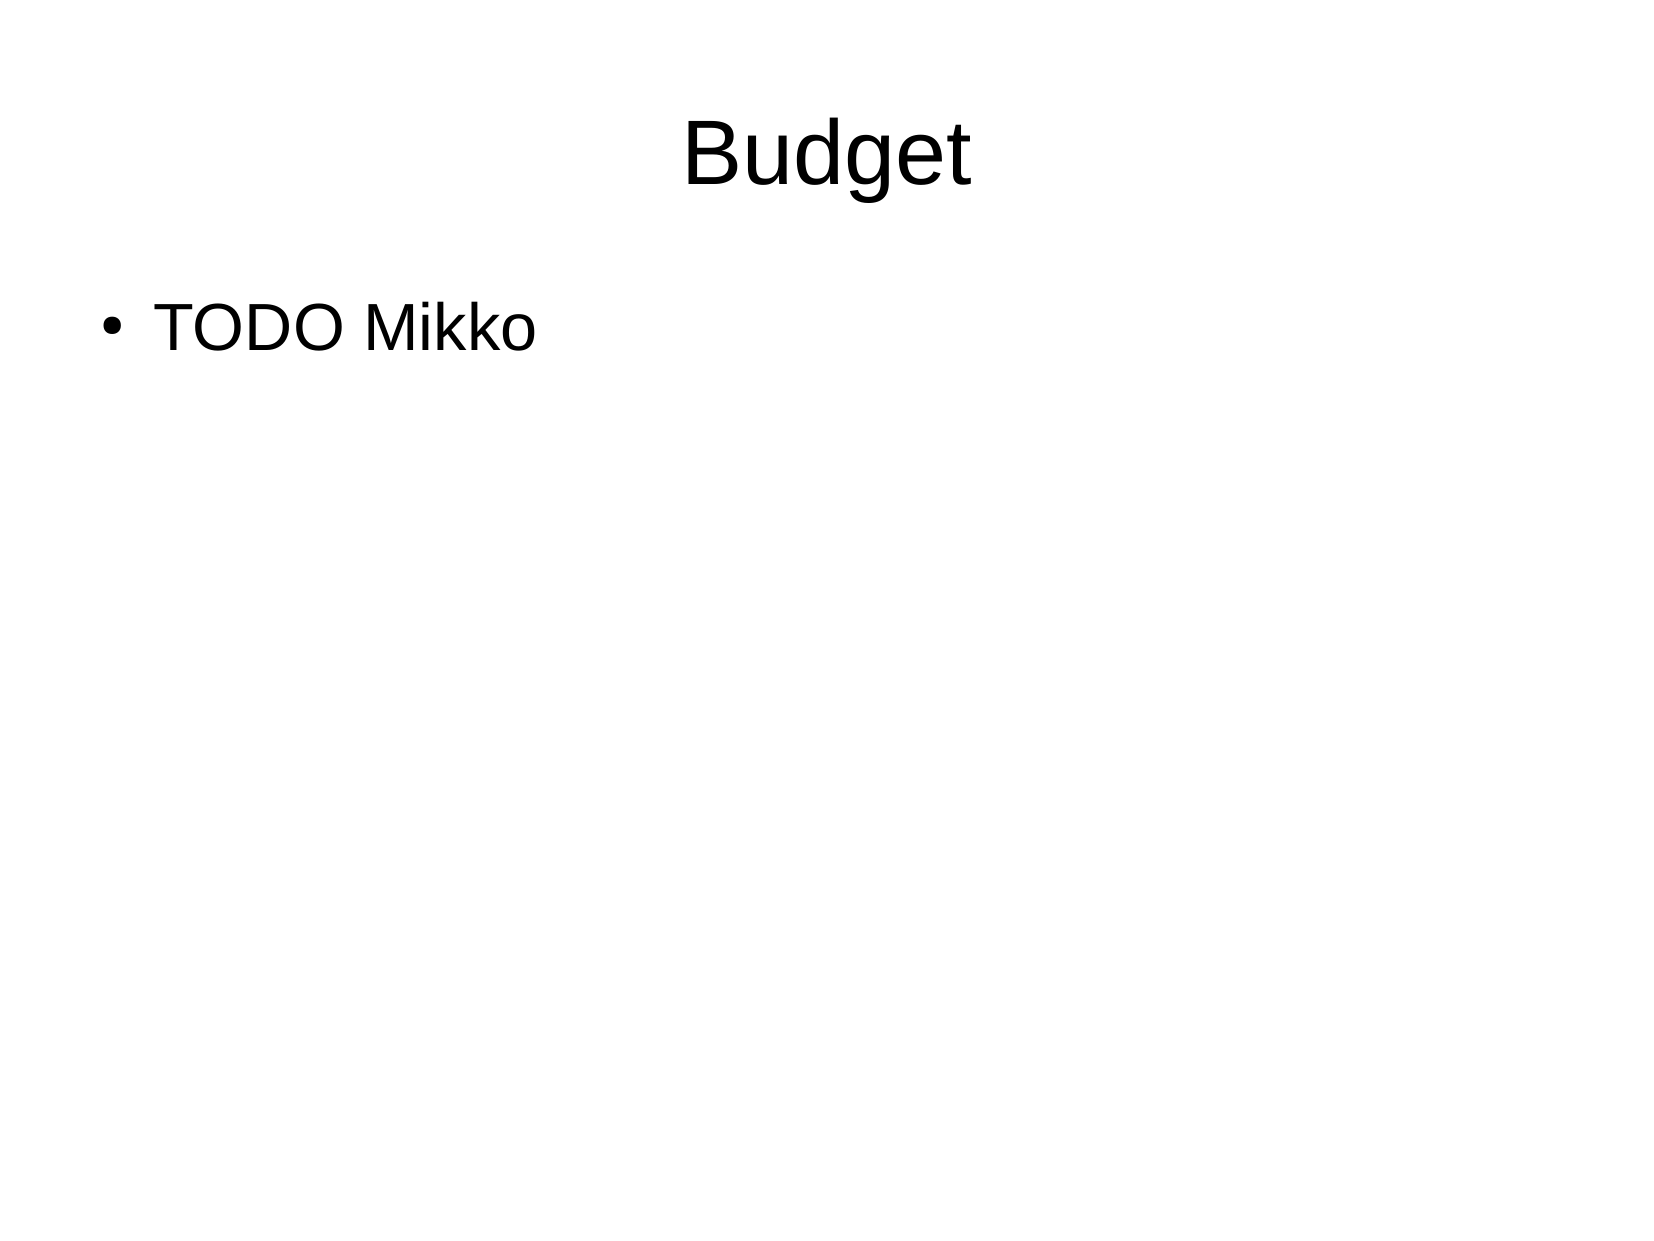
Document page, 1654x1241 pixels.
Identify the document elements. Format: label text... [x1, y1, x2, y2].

list TODO Mikko [82, 290, 1571, 1109]
title Budget [82, 49, 1571, 257]
